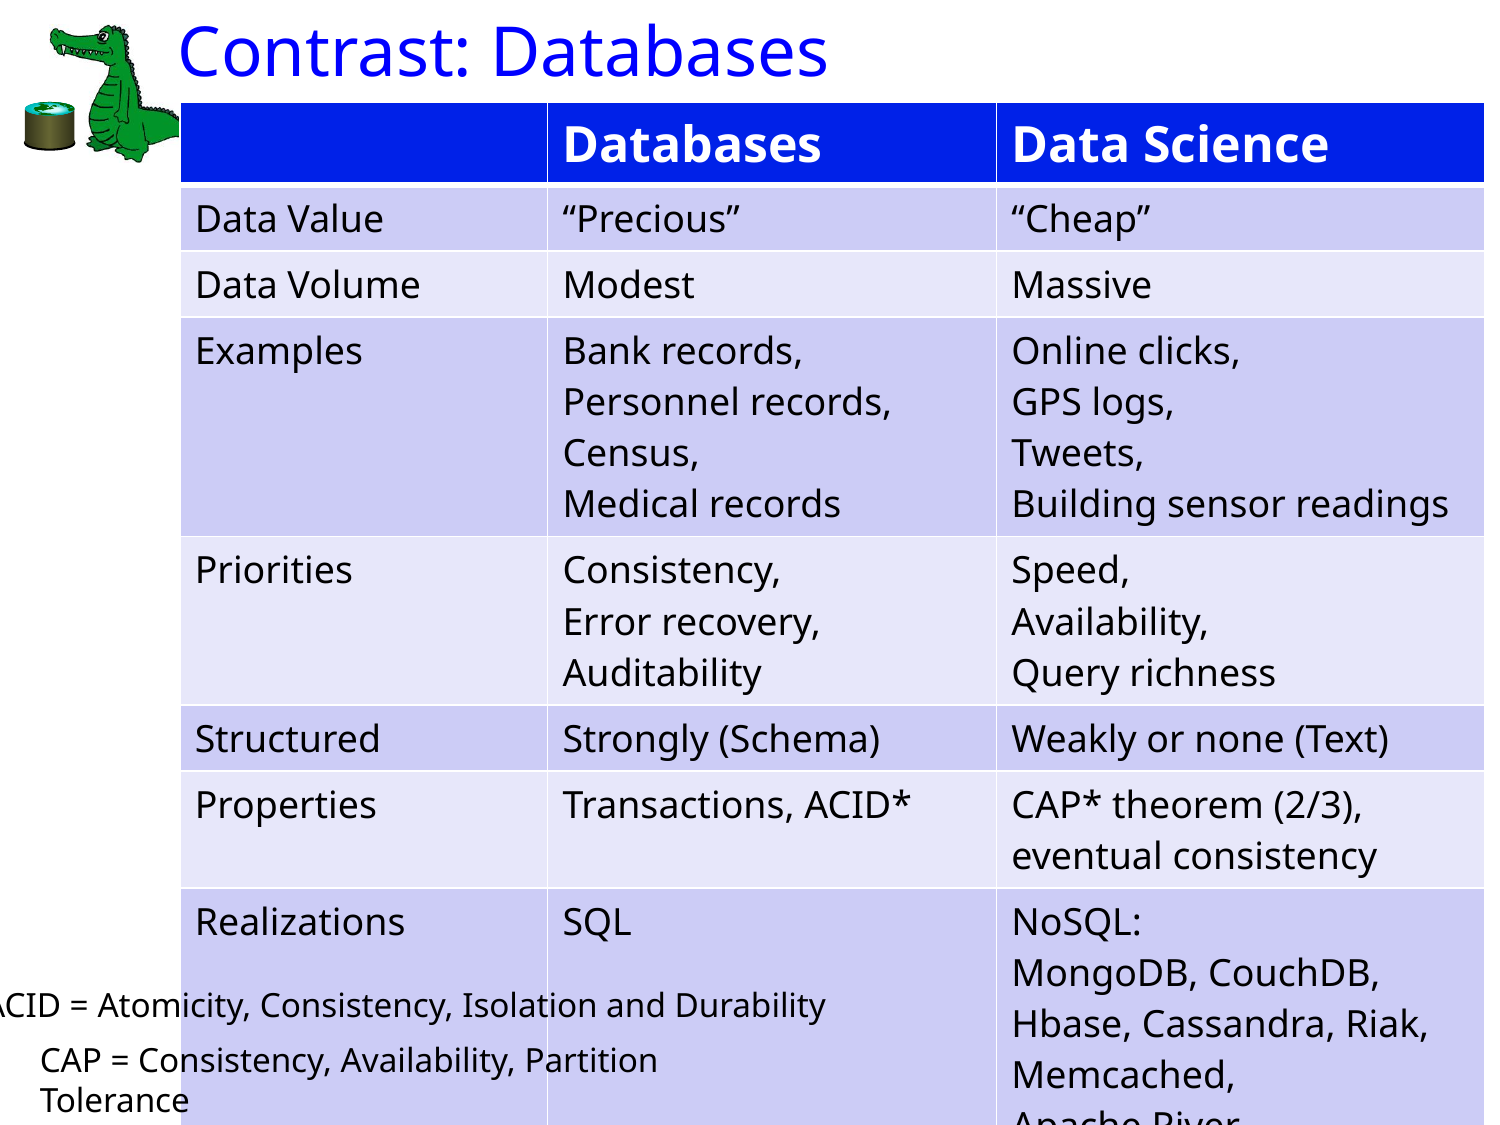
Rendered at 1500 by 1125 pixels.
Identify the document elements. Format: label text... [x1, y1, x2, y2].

text_box ACID = Atomicity, Consistency, Isolation and Durability [0, 976, 843, 1032]
table_cell Weakly or none (Text) [997, 706, 1484, 770]
table_cell Data Volume [181, 252, 547, 316]
table_cell NoSQL: MongoDB, CouchDB, Hbase, Cassandra, Riak, Memcached, Apache River, … [997, 889, 1484, 1125]
text_box CAP = Consistency, Availability, Partition Tolerance [24, 1031, 734, 1125]
table_cell Priorities [181, 537, 547, 704]
table_cell Transactions, ACID* [548, 772, 996, 887]
table_cell Data Value [181, 188, 547, 250]
table_cell Speed, Availability, Query richness [997, 537, 1484, 704]
table_cell Structured [181, 706, 547, 770]
table_cell “Precious” [548, 188, 996, 250]
table_cell Consistency, Error recovery, Auditability [548, 537, 996, 704]
table_cell Modest [548, 252, 996, 316]
table_cell Bank records, Personnel records, Census, Medical records [548, 318, 996, 536]
table_cell Massive [997, 252, 1484, 316]
table_cell Realizations [181, 889, 547, 976]
table_cell Strongly (Schema) [548, 706, 996, 770]
table_cell Examples [181, 318, 547, 536]
table_cell CAP* theorem (2/3), eventual consistency [997, 772, 1484, 887]
table_header Data Science [997, 103, 1484, 182]
table_header Databases [548, 103, 996, 182]
table_cell SQL [548, 889, 996, 1125]
picture [49, 24, 197, 163]
title Contrast: Databases [162, 0, 1425, 99]
table_cell “Cheap” [997, 188, 1484, 250]
table_header [181, 103, 547, 182]
table_cell Online clicks, GPS logs, Tweets, Building sensor readings [997, 318, 1484, 536]
table_cell Properties [181, 772, 547, 887]
